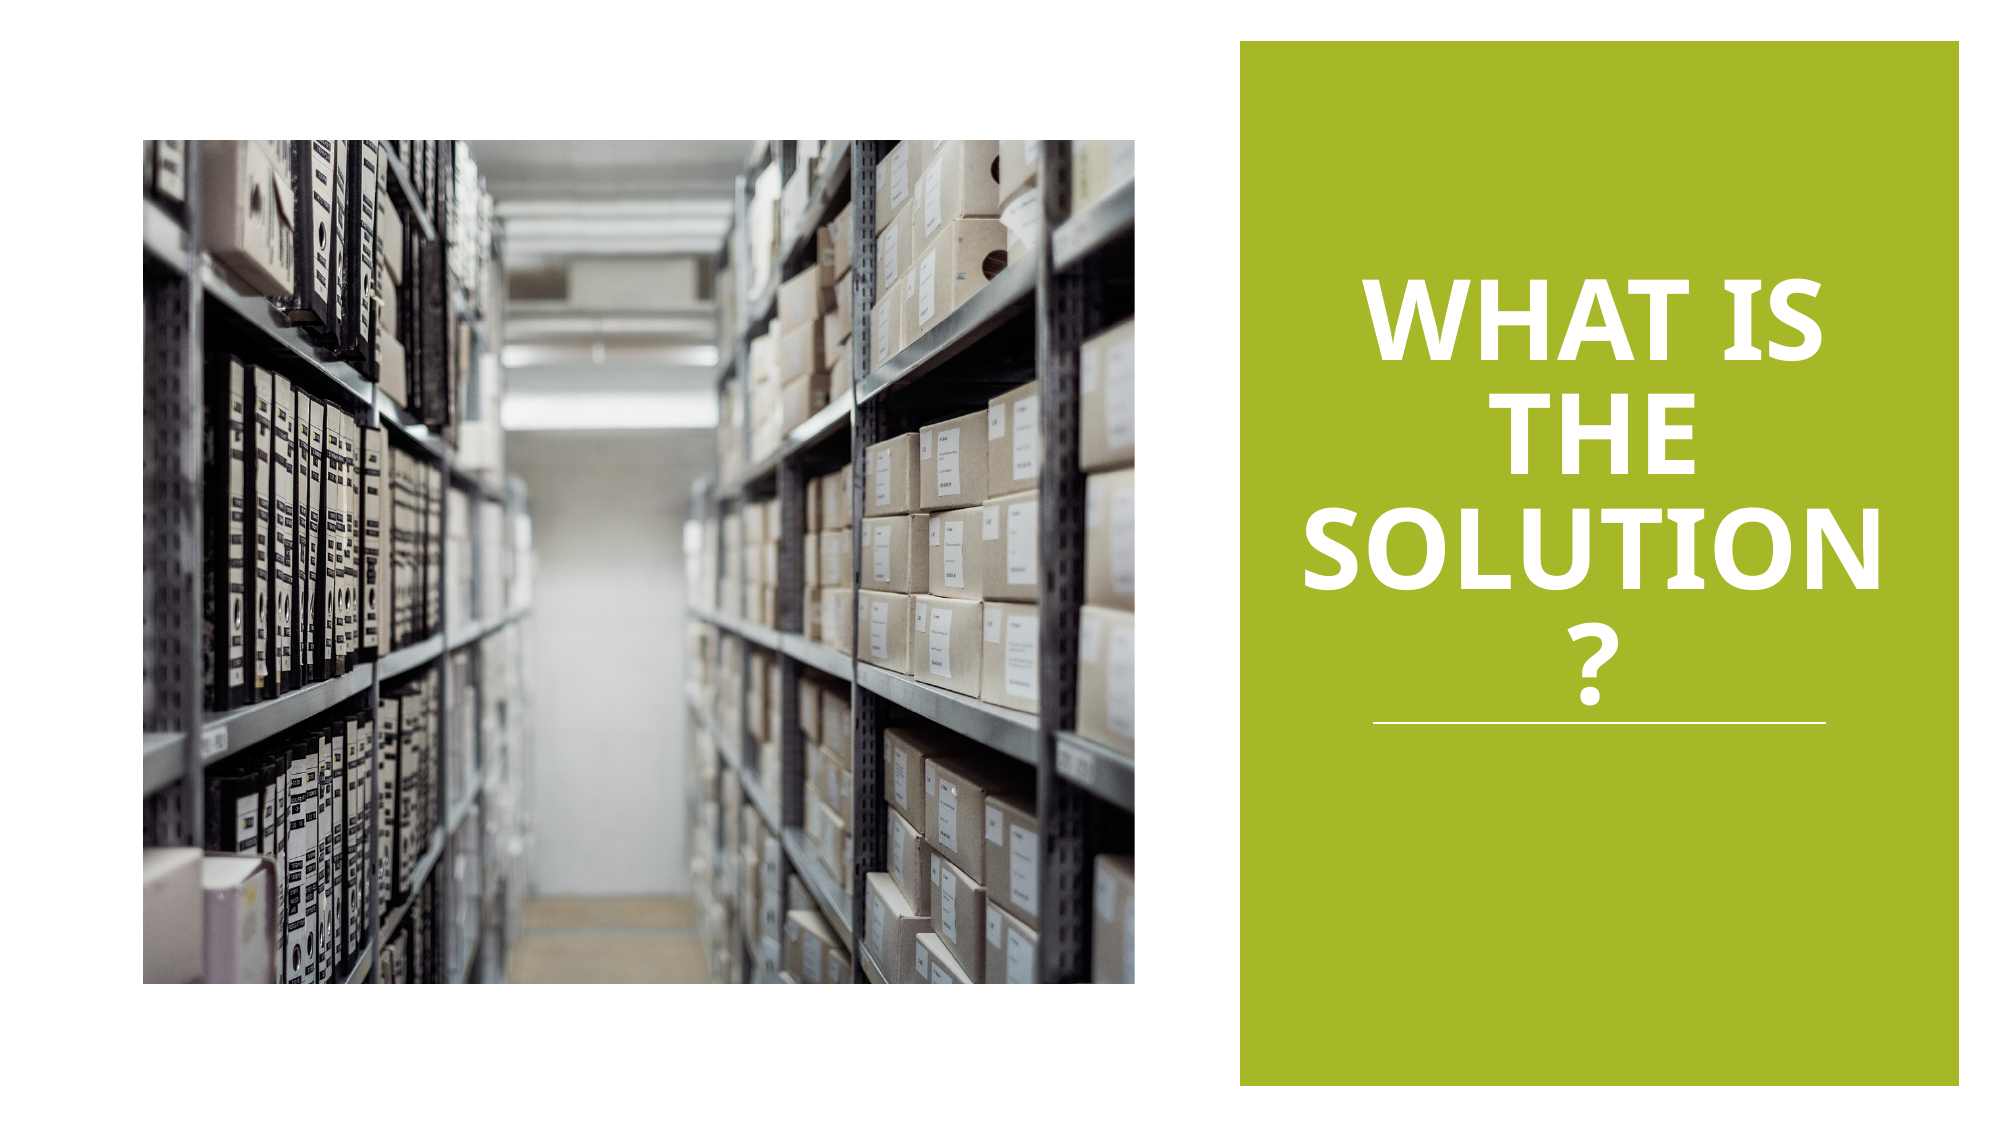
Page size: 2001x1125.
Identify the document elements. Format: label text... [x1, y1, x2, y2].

title What is the solution? [1268, 140, 1922, 735]
picture [143, 140, 1135, 984]
text_box [39, 41, 1960, 1086]
